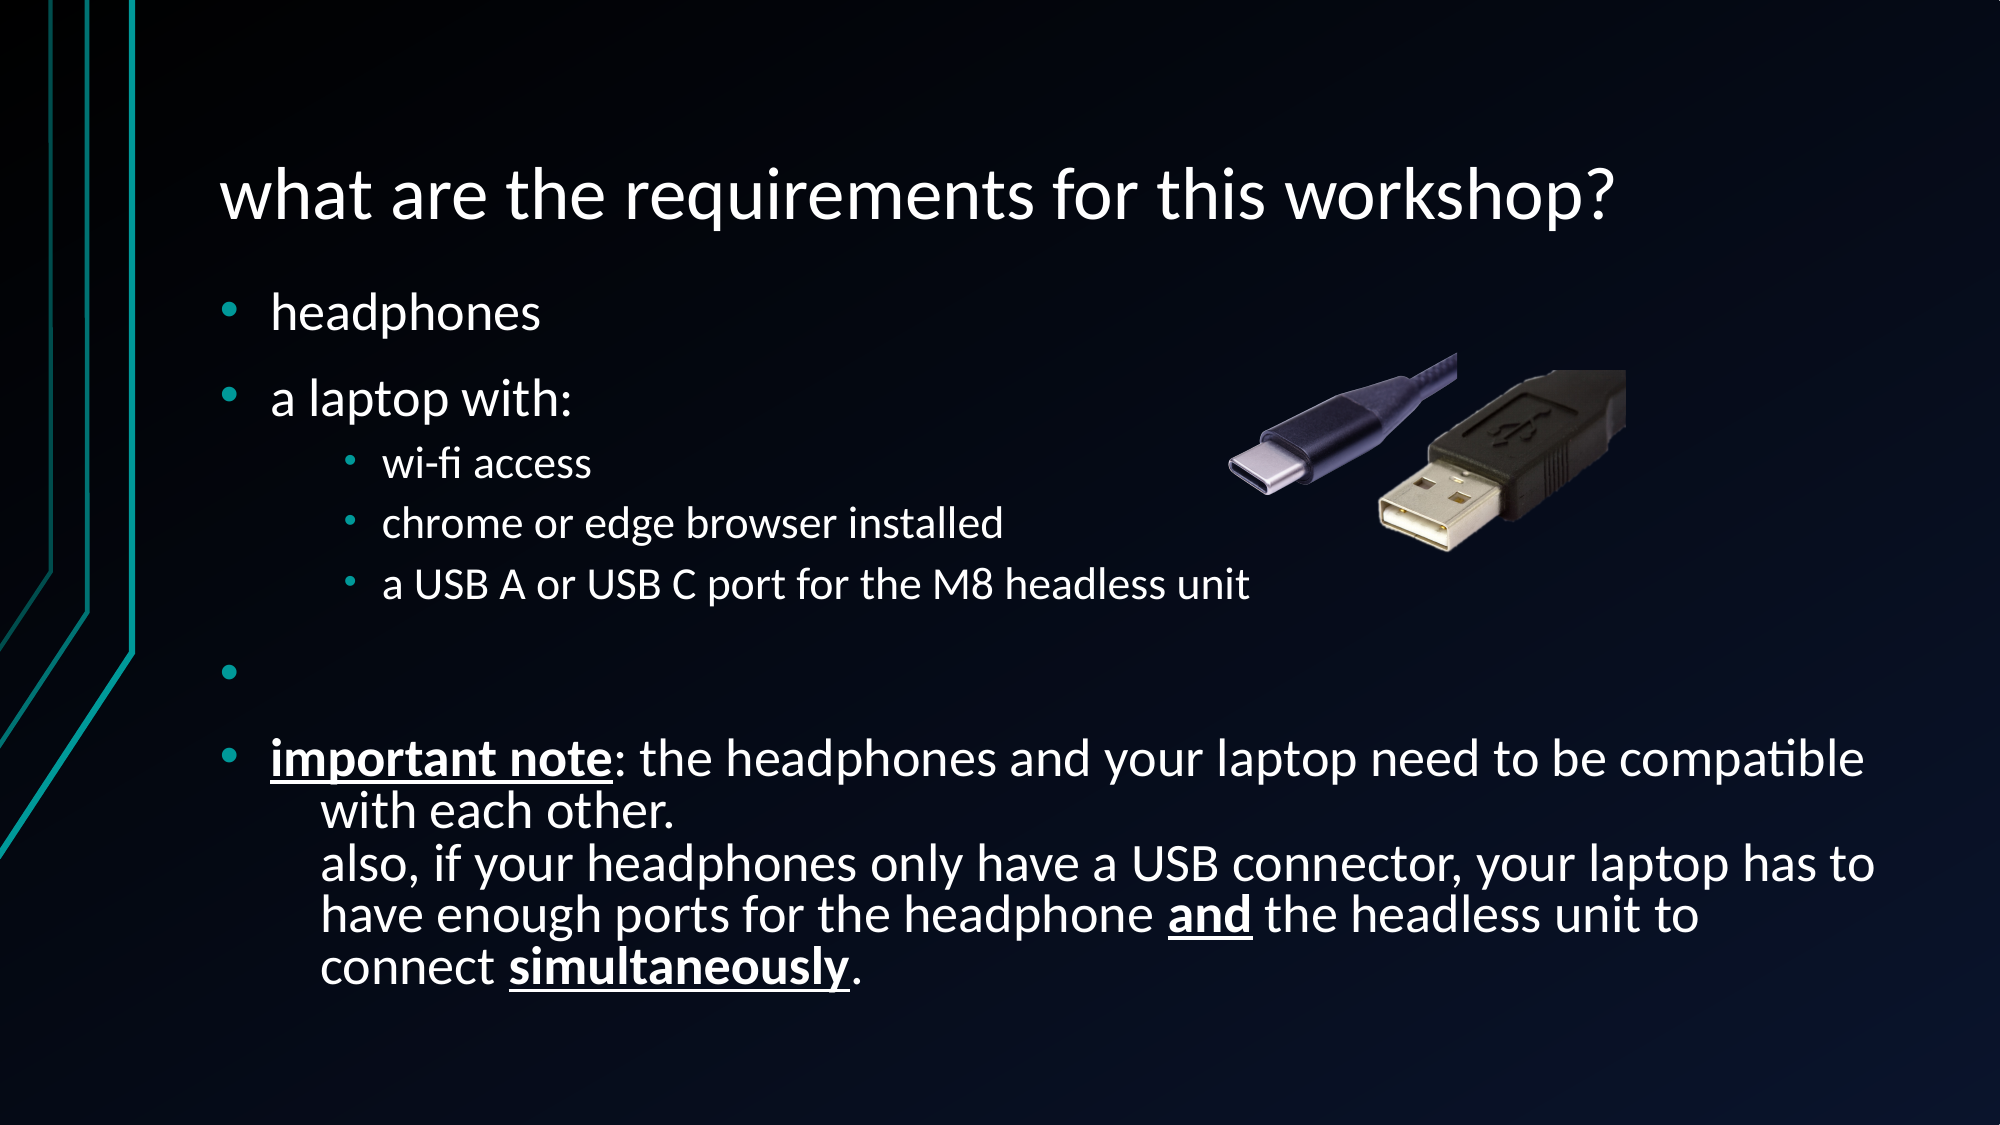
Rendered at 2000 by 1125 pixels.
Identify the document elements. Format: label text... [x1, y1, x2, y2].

list headphones a laptop with: wi-fi access chrome or edge browser installed a USB A or USB C port for the M8 headless unit important note: the headphones and your laptop need to be compatible with each other. also, if your headphones only have a USB connector, your laptop has to have enough ports for the headphone and the headless unit to connect simultaneously. [199, 279, 1900, 1012]
picture [1217, 335, 1626, 554]
title what are the requirements for this workshop? [199, 45, 1900, 246]
